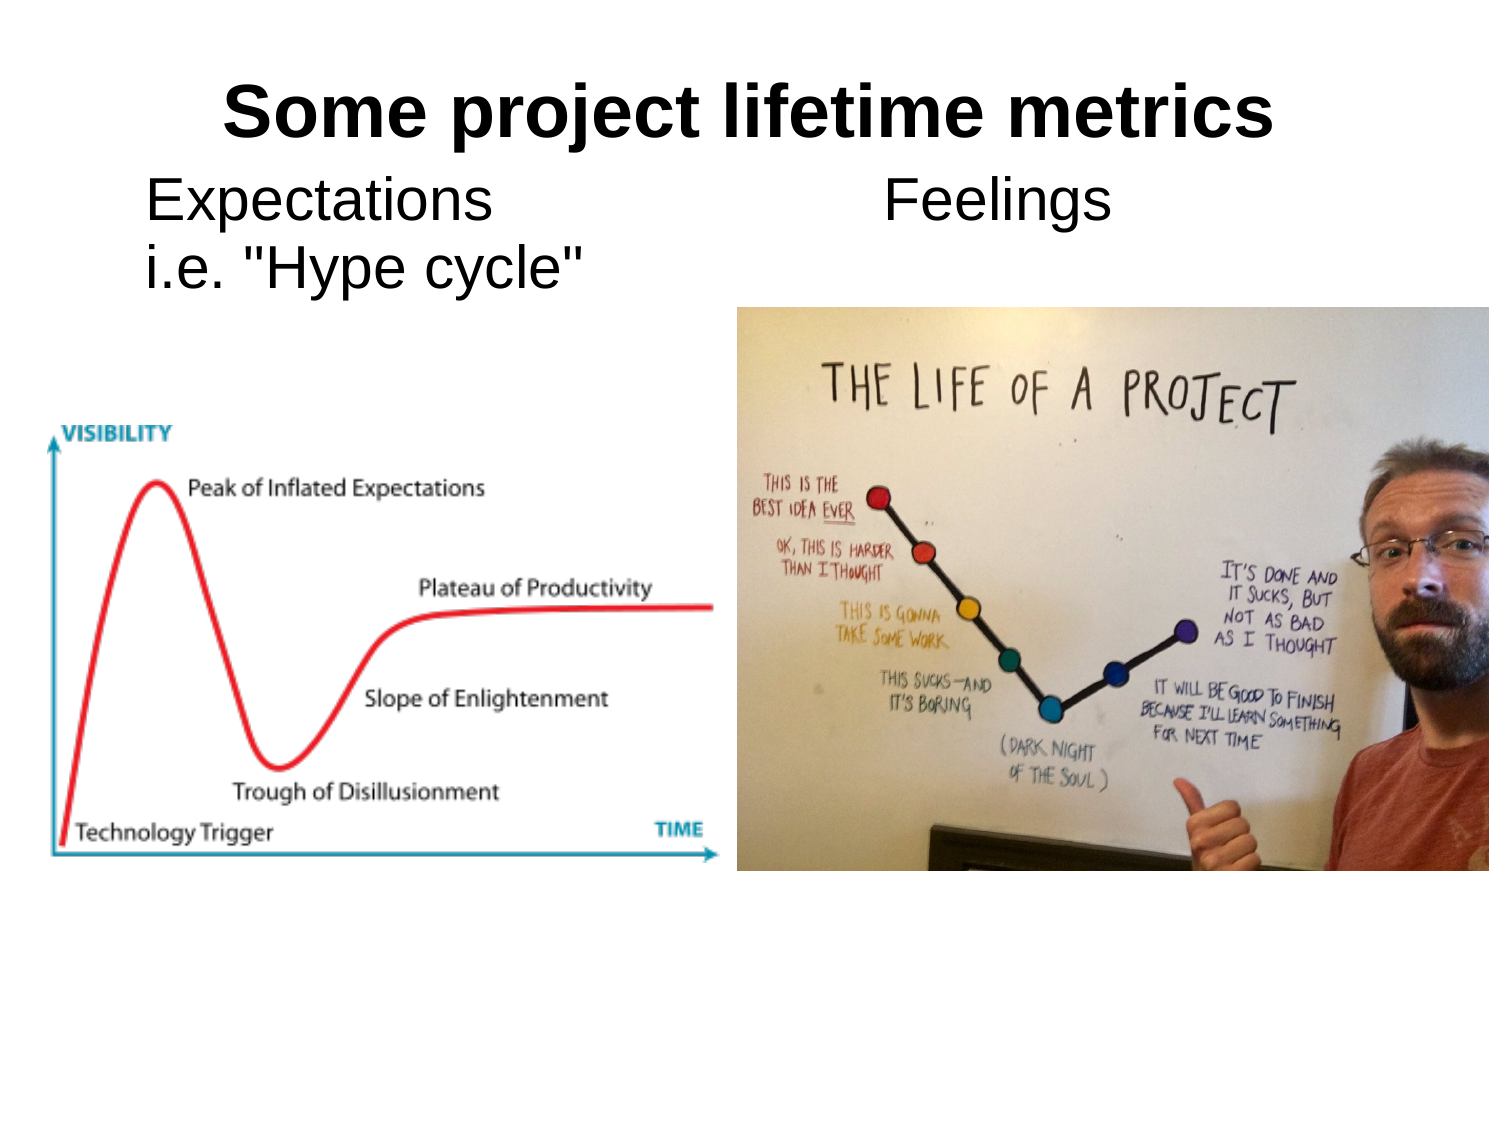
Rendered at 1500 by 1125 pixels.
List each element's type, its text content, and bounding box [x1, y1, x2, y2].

picture [737, 307, 1489, 871]
picture [47, 425, 75, 863]
title Some project lifetime metrics [75, 44, 1425, 165]
list Expectations Feelings i.e. "Hype cycle" [75, 165, 1425, 916]
